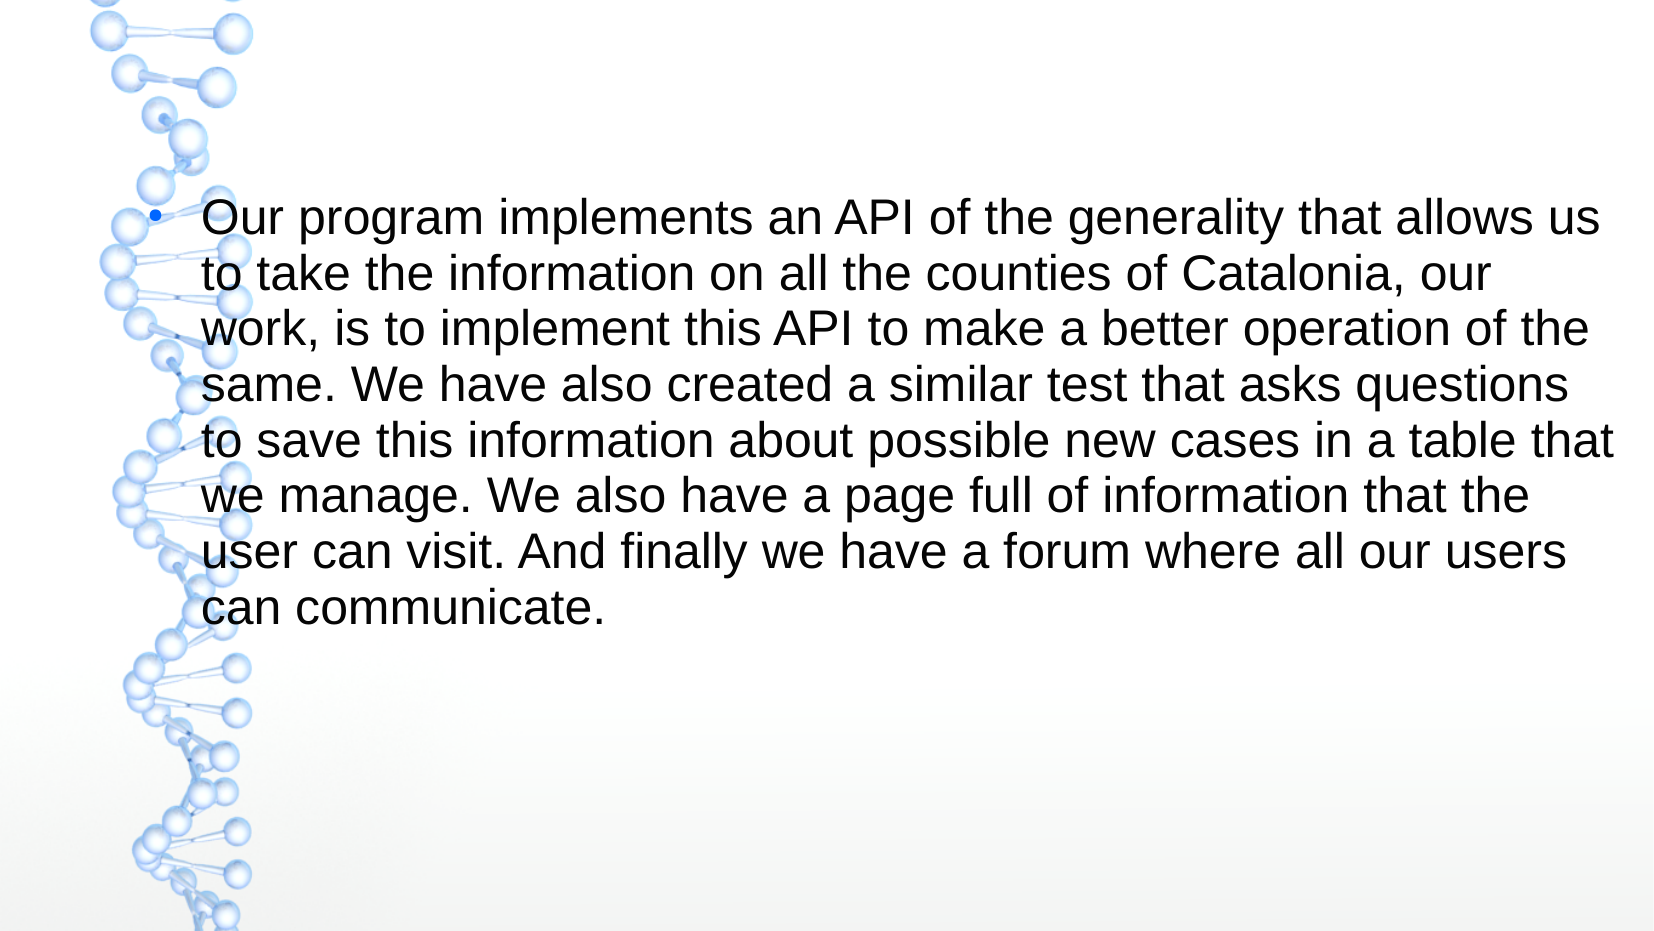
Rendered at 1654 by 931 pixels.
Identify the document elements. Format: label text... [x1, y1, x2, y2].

list Our program implements an API of the generality that allows us to take the information on all the counties of Catalonia, our work, is to implement this API to make a better operation of the same. We have also created a similar test that asks questions to save this information about possible new cases in a table that we manage. We also have a page full of information that the user can visit. And finally we have a forum where all our users can communicate. [129, 188, 1619, 876]
picture [0, 0, 1654, 931]
